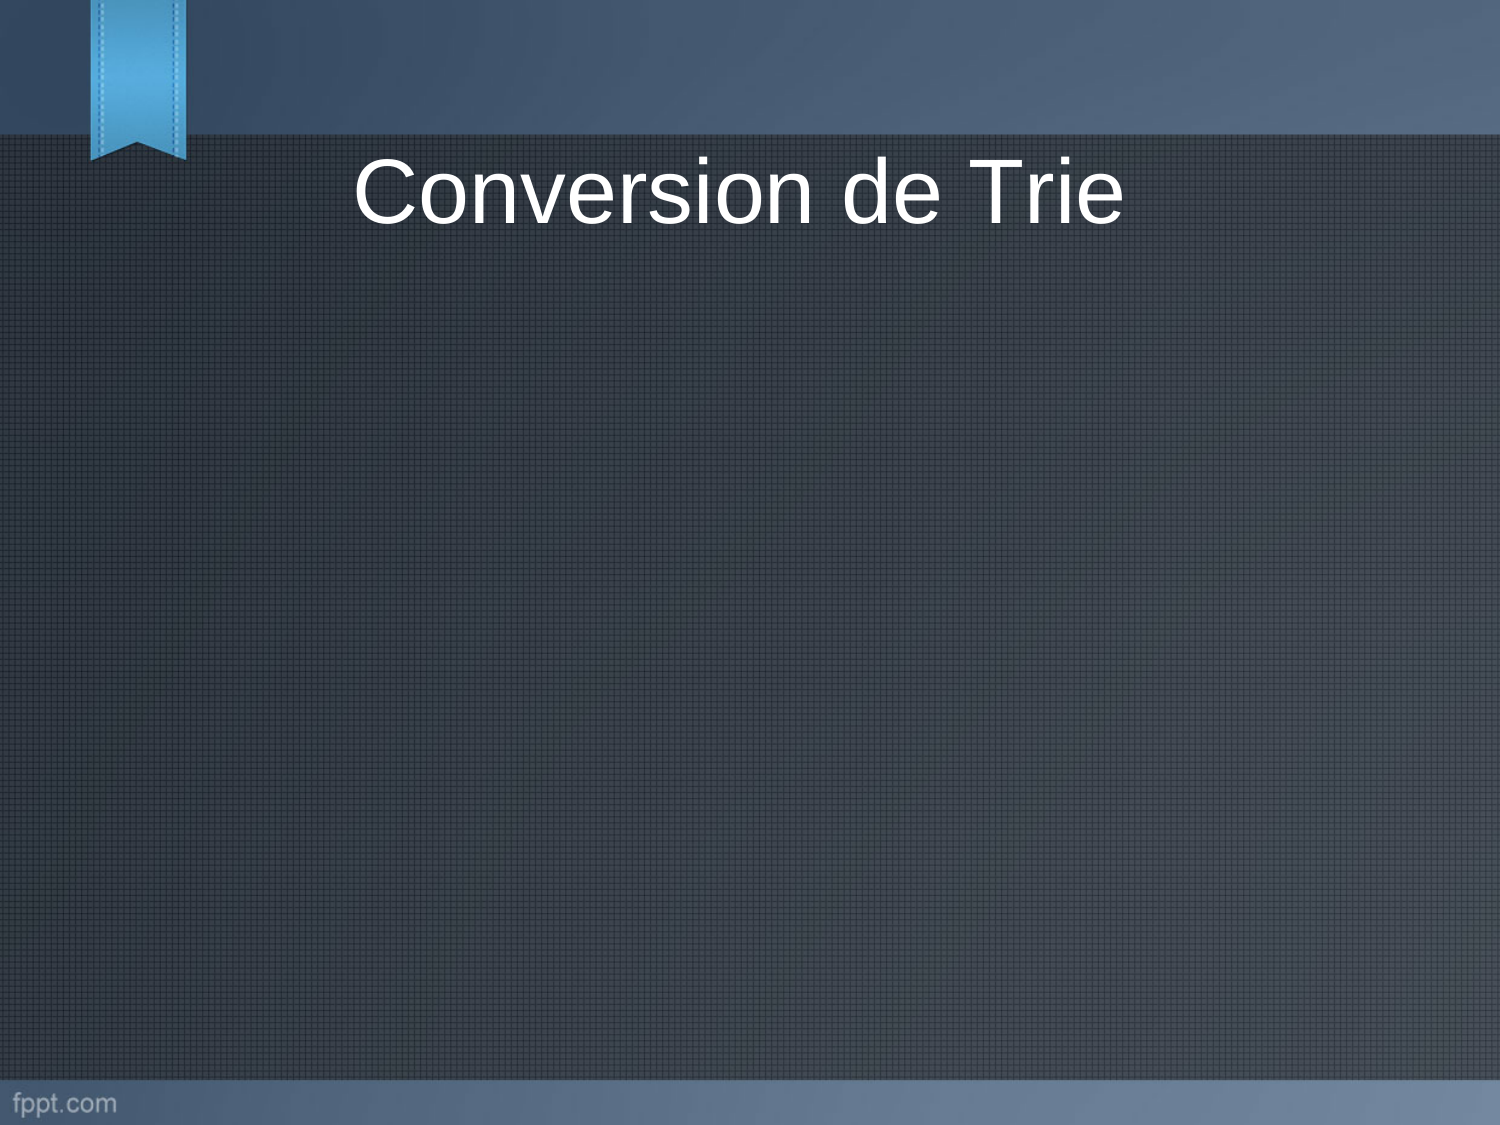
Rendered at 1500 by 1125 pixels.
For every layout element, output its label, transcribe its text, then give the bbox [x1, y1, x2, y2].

picture [0, 0, 1500, 1125]
title Conversion de Trie [64, 106, 1415, 268]
